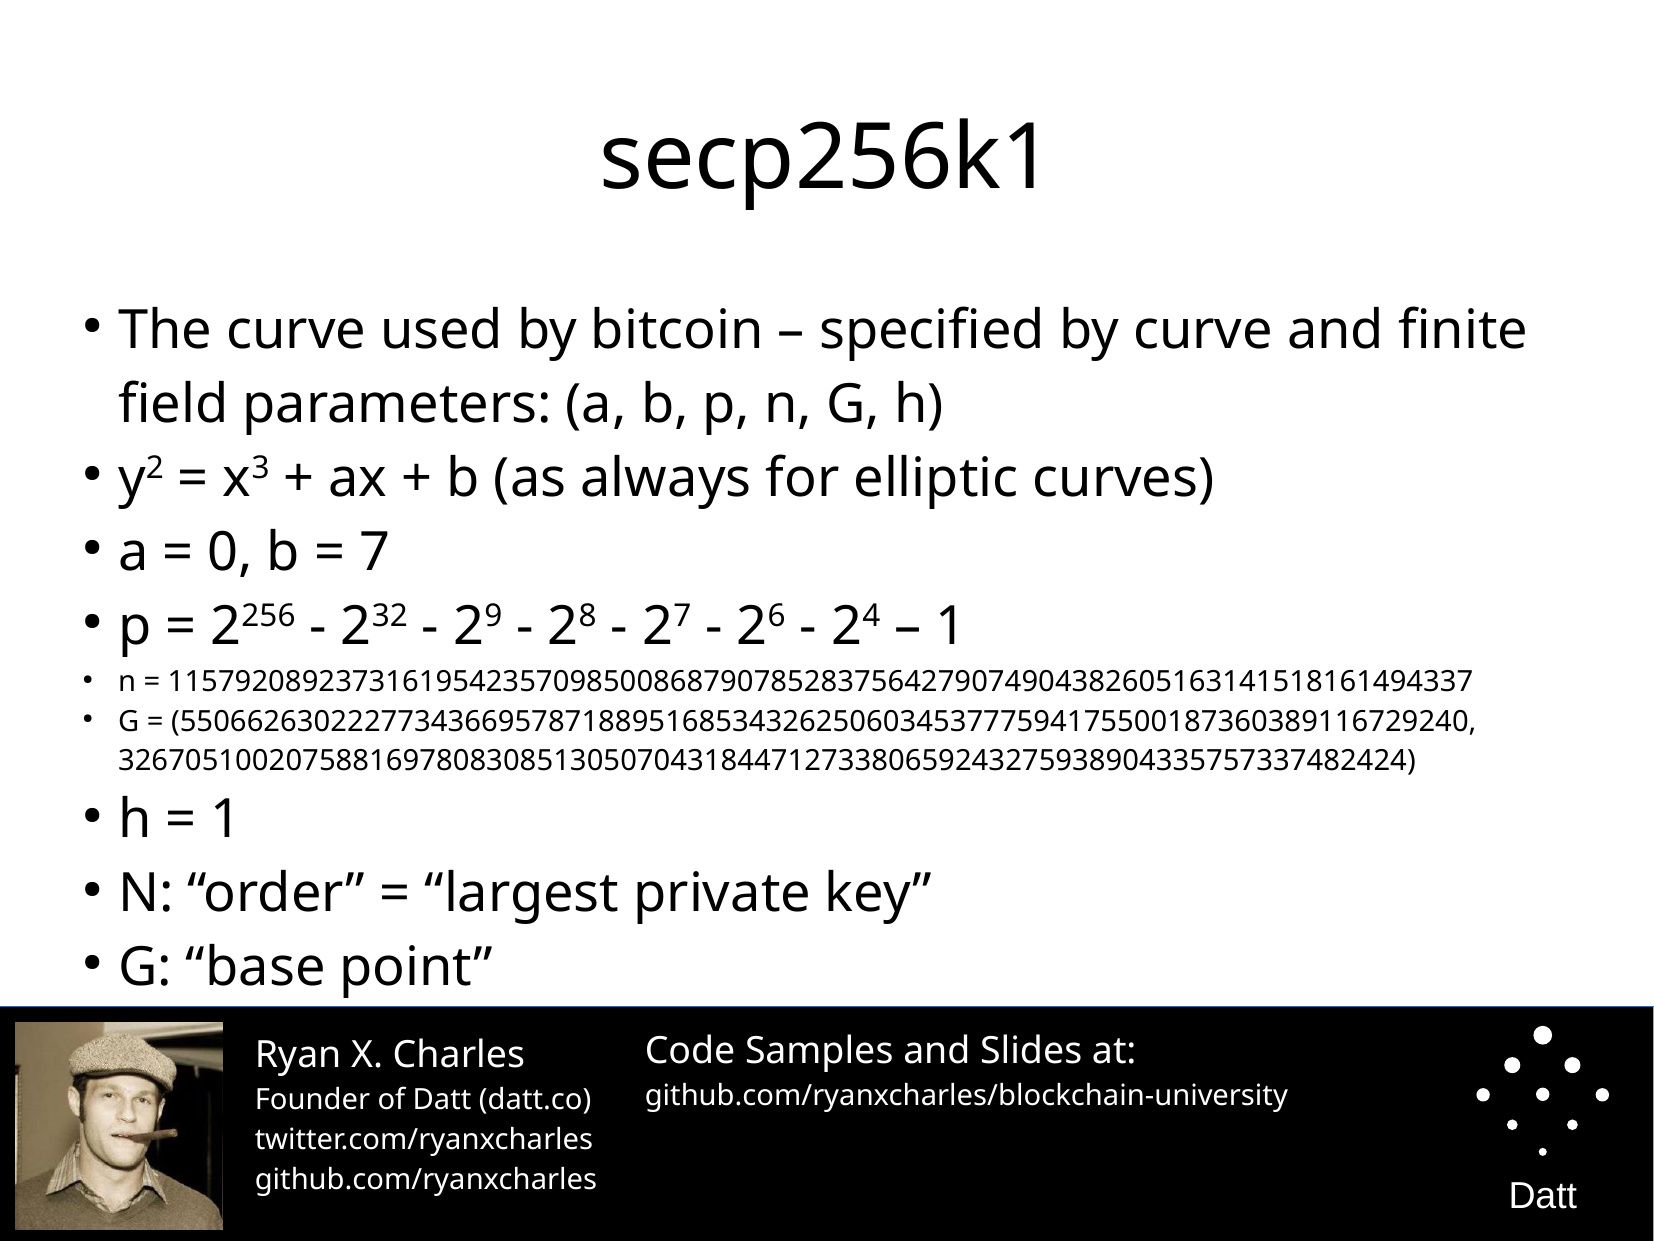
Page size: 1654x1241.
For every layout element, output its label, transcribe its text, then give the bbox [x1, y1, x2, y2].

text_box [976, 1006, 1654, 1241]
title secp256k1 [82, 49, 1571, 257]
picture [1475, 1023, 1611, 1159]
subtitle The curve used by bitcoin – specified by curve and finite field parameters: (a, b, p, n, G, h) y2 = x3 + ax + b (as always for elliptic curves) a = 0, b = 7 p = 2256 - 232 - 29 - 28 - 27 - 26 - 24 – 1 n = 115792089237316195423570985008687907852837564279074904382605163141518161494337 G = (55066263022277343669578718895168534326250603453777594175500187360389116729240, 32670510020758816978083085130507043184471273380659243275938904335757337482424) h = 1 N: “order” = “largest private key” G: “base point” [82, 290, 1571, 1044]
text_box Datt [1452, 1167, 1633, 1241]
text_box [0, 1006, 240, 1241]
picture [15, 1022, 223, 1231]
text_box Ryan X. Charles Founder of Datt (datt.co) twitter.com/ryanxcharles github.com/ryanxcharles [240, 1020, 976, 1241]
text_box Code Samples and Slides at: github.com/ryanxcharles/blockchain-university [630, 1015, 1403, 1156]
